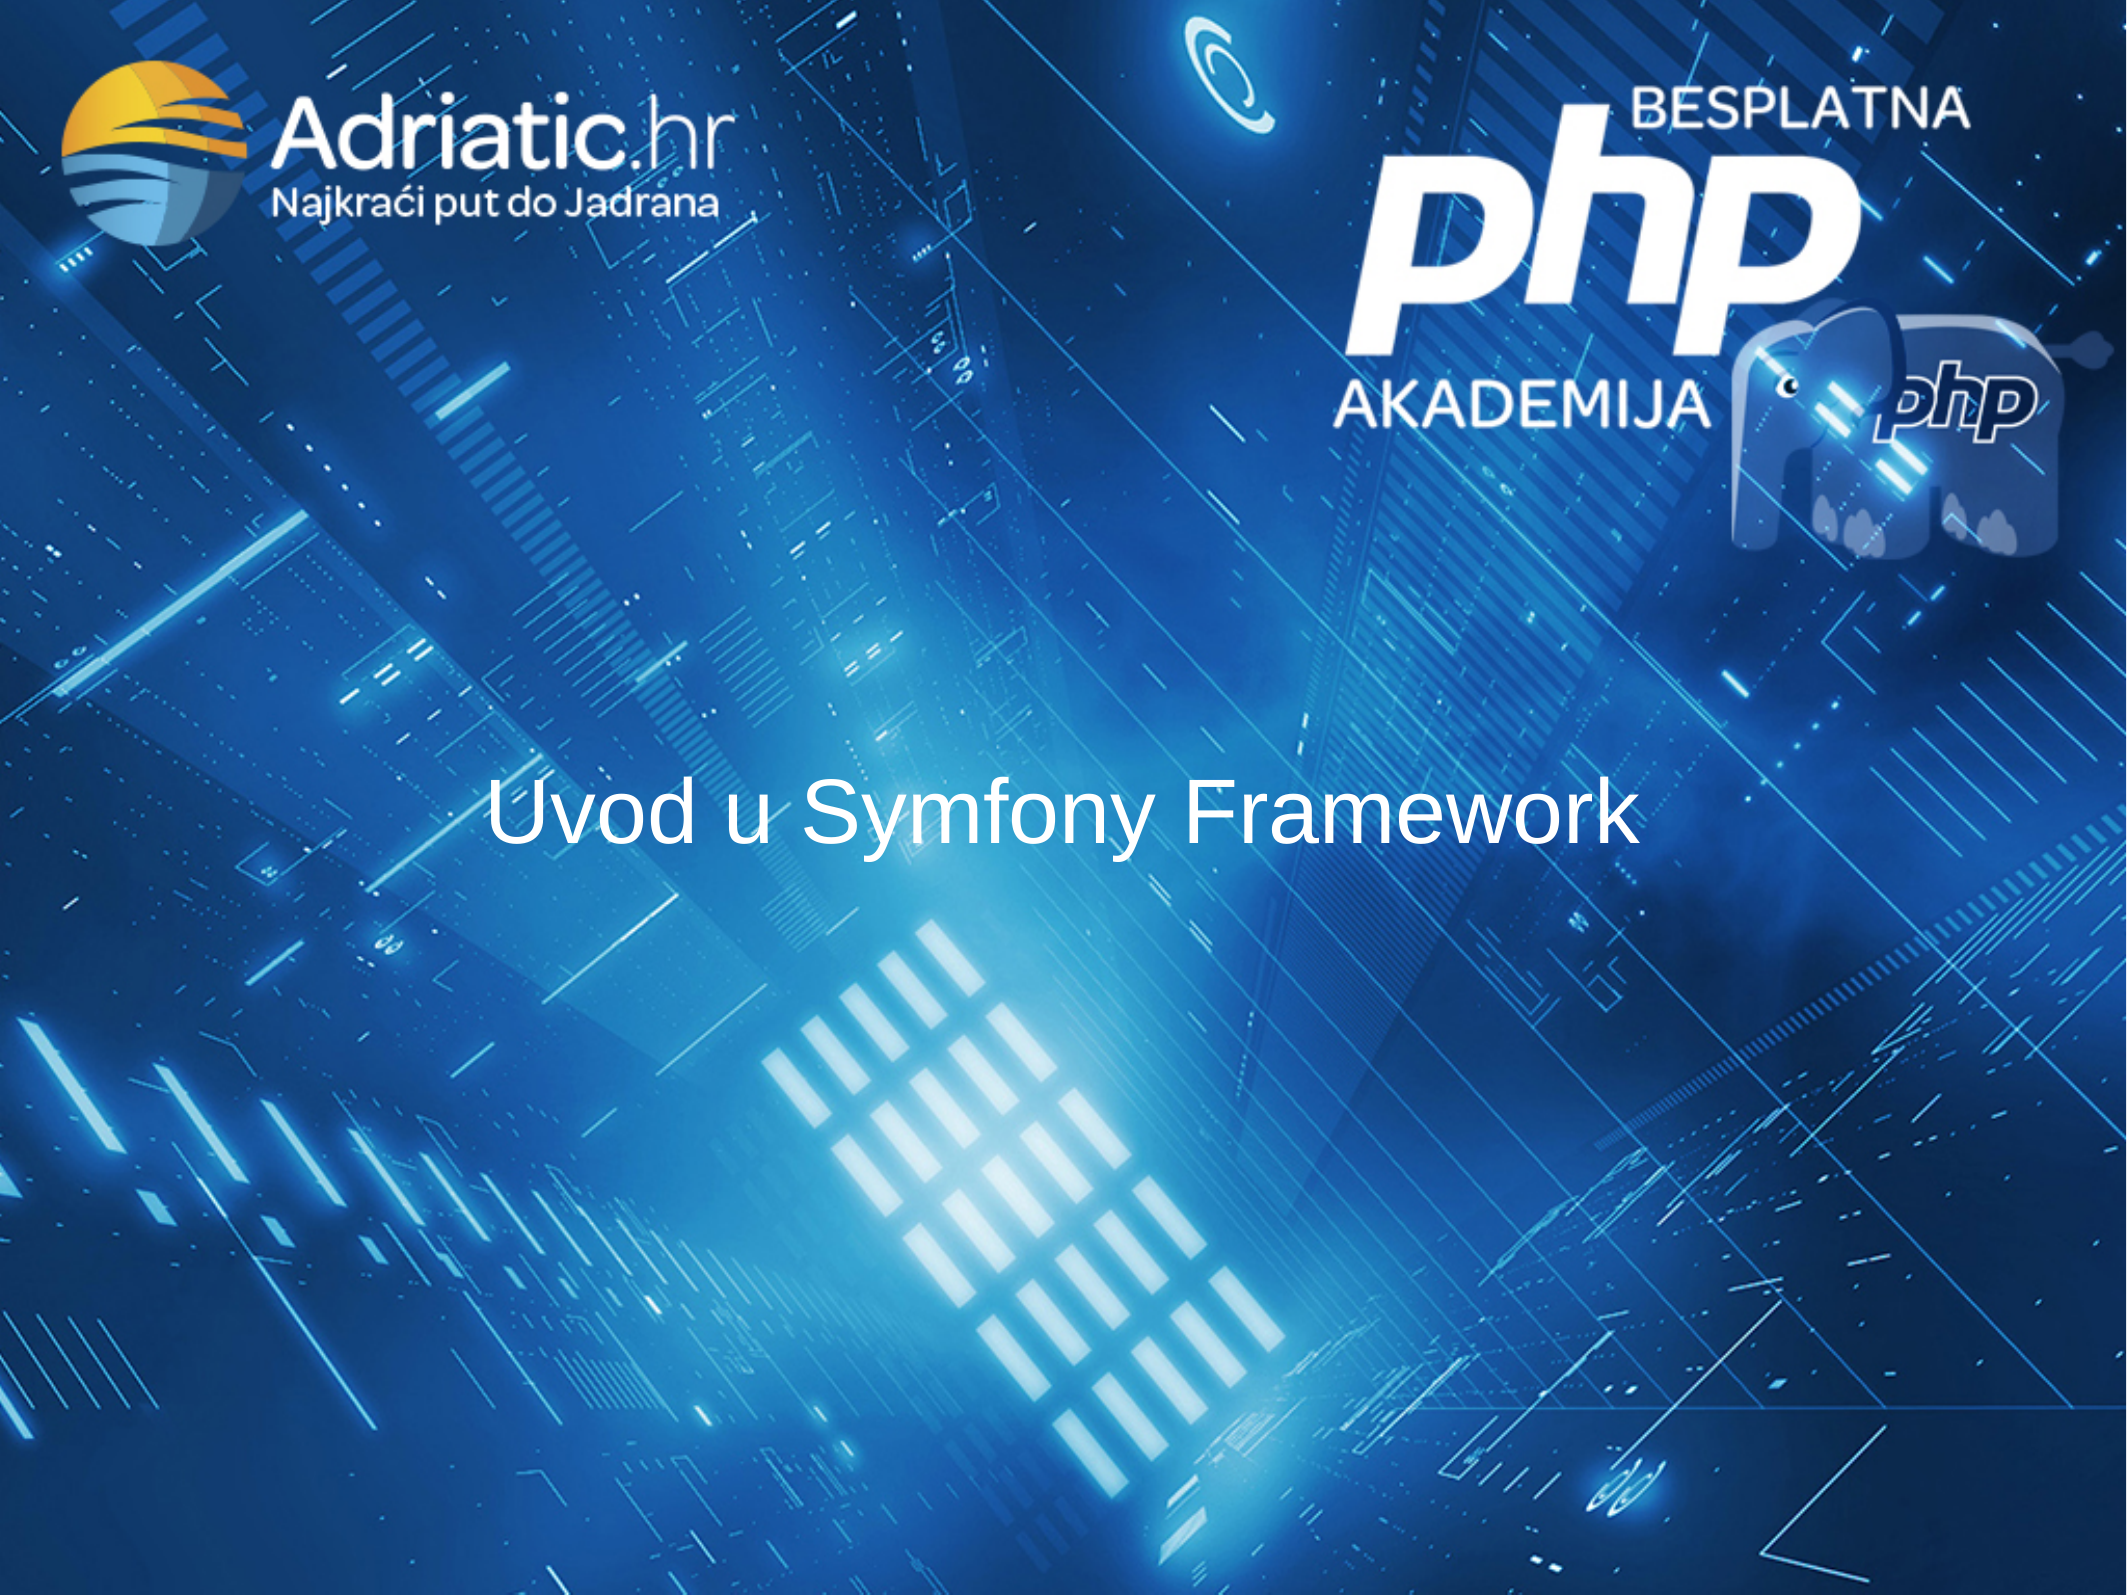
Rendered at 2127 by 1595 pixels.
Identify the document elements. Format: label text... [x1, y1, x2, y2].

picture [0, 0, 2127, 1595]
title Uvod u Symfony Framework [106, 678, 2020, 945]
